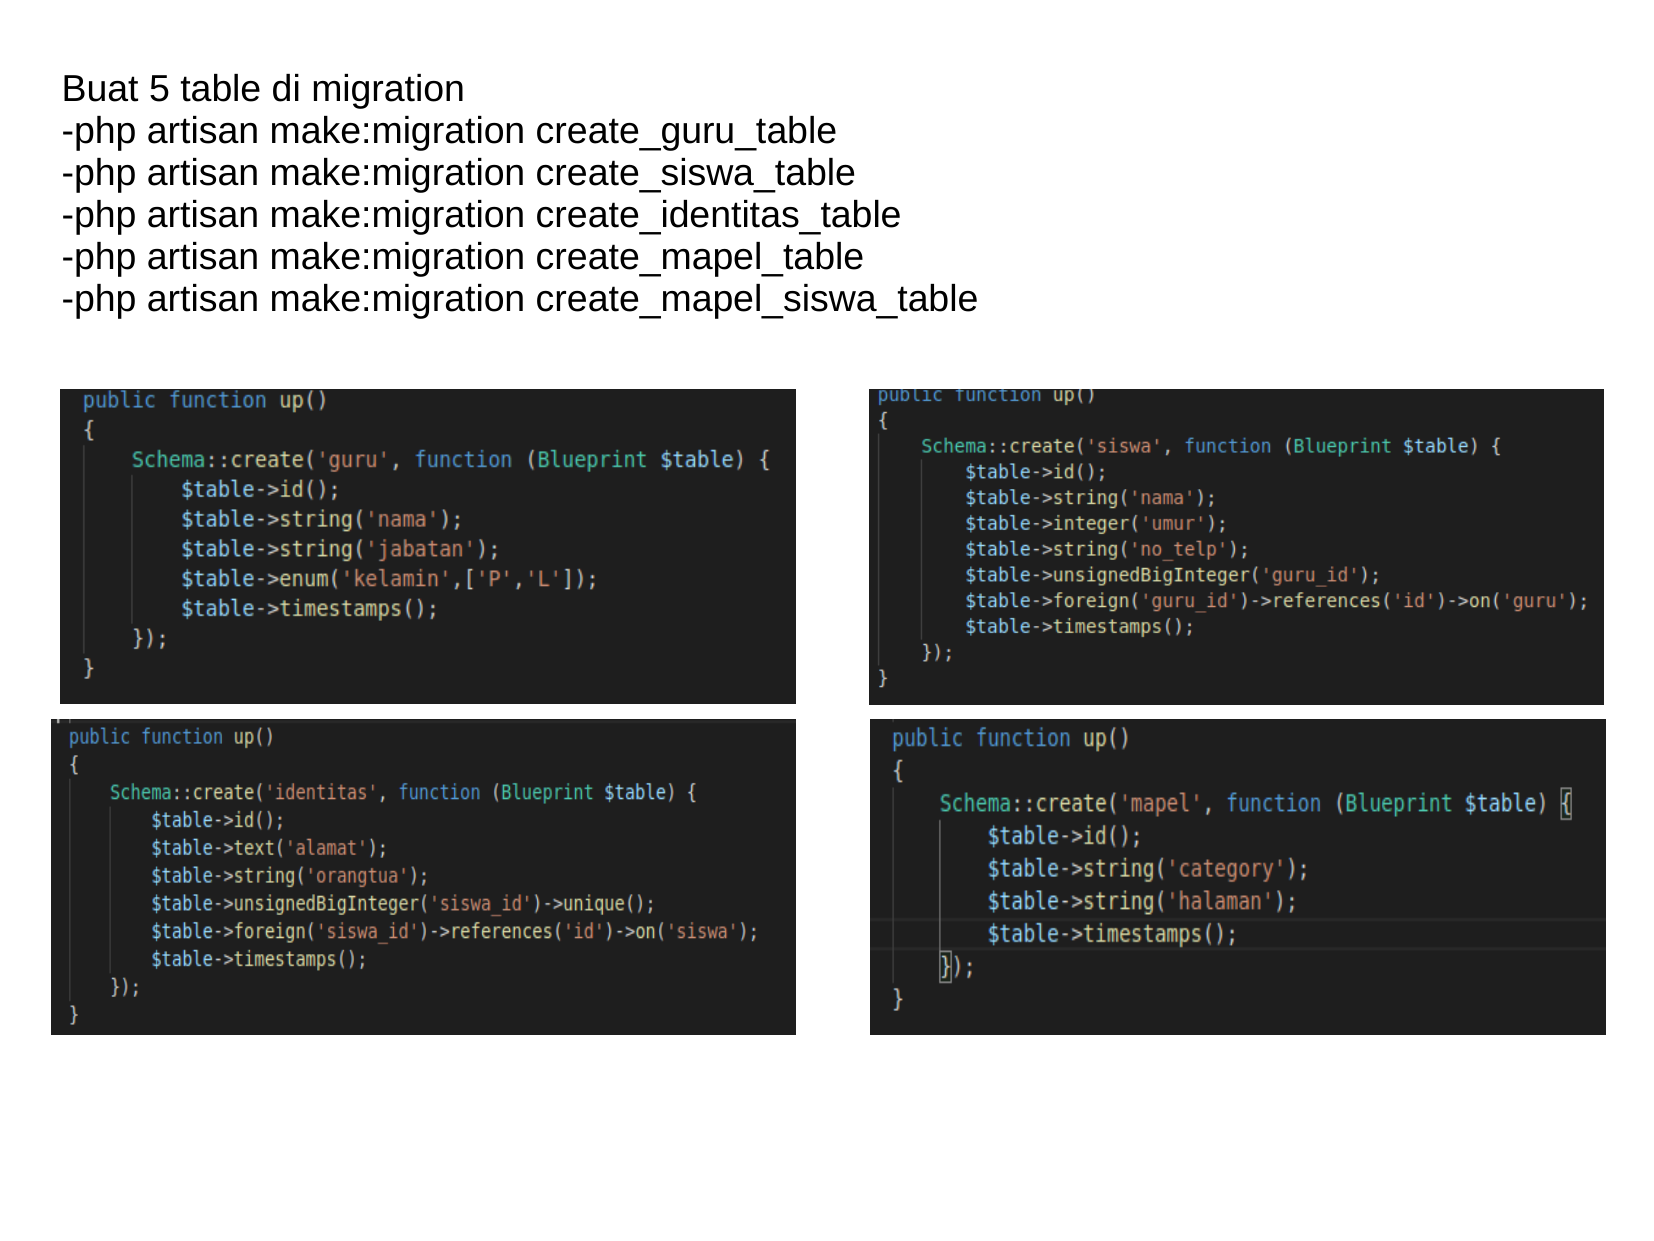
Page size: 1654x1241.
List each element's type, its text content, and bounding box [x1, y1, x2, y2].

picture [51, 719, 796, 1036]
picture [60, 389, 796, 704]
text_box Buat 5 table di migration -php artisan make:migration create_guru_table -php artisan make:migration create_siswa_table -php artisan make:migration create_identitas_table -php artisan make:migration create_mapel_table -php artisan make:migration create_mapel_siswa_table [46, 60, 994, 327]
picture [870, 719, 1606, 1036]
picture [869, 389, 1604, 706]
